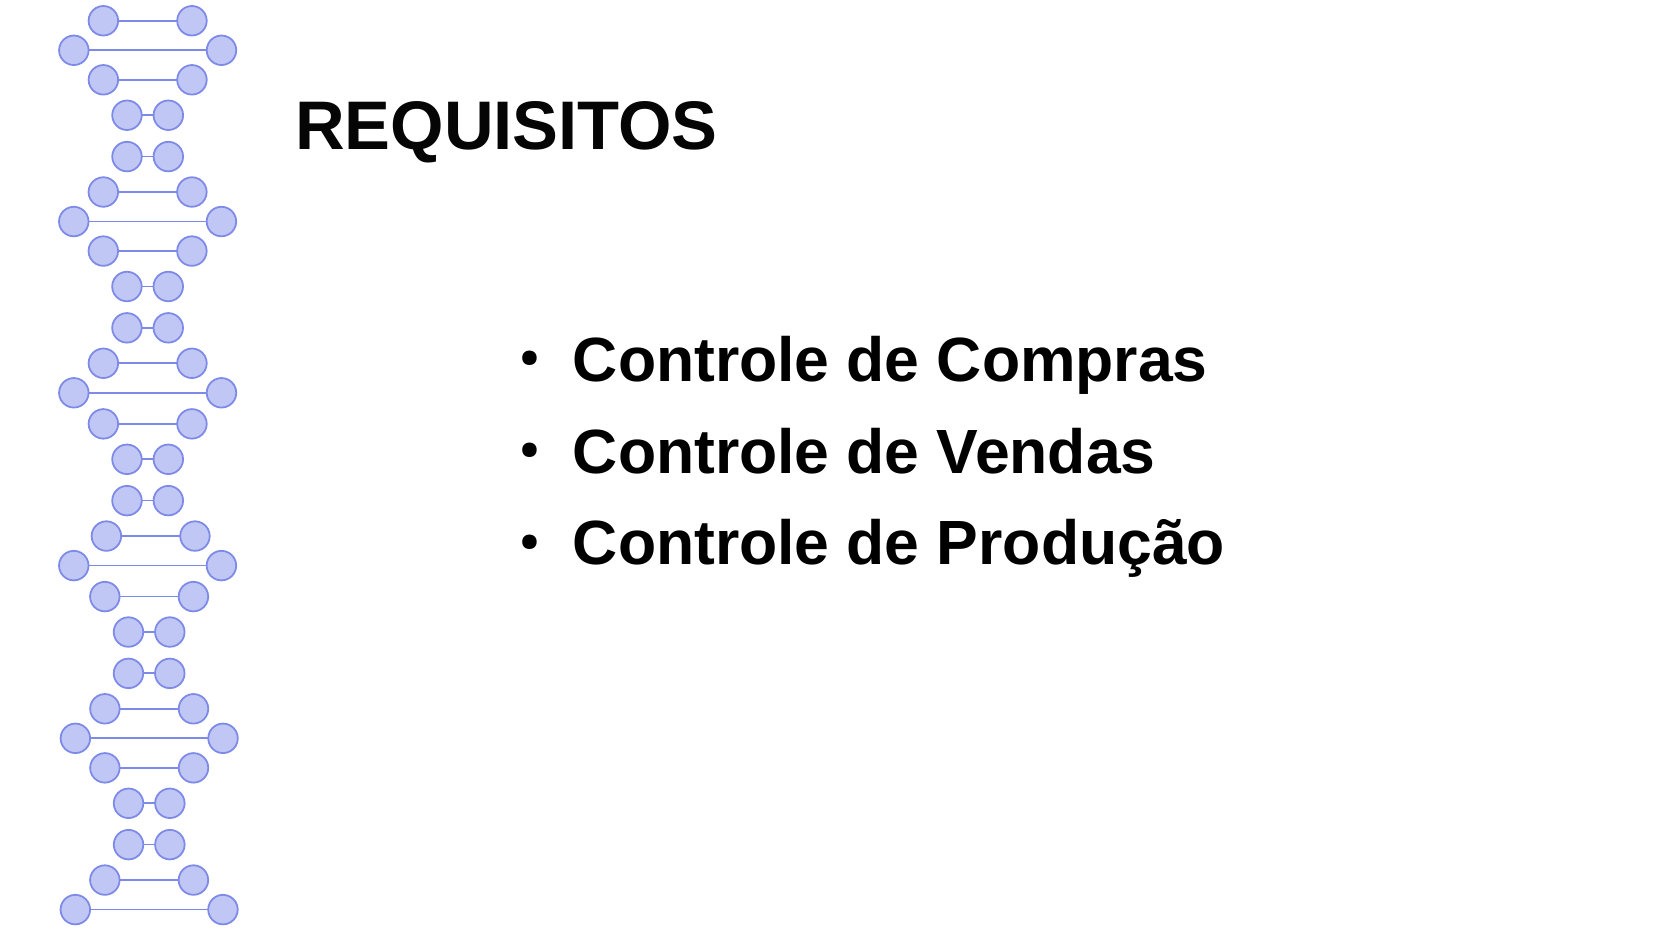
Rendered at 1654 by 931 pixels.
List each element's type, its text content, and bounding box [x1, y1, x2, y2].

list Controle de Compras Controle de Vendas Controle de Produção [501, 324, 1241, 621]
title requisitos [295, 73, 1506, 178]
